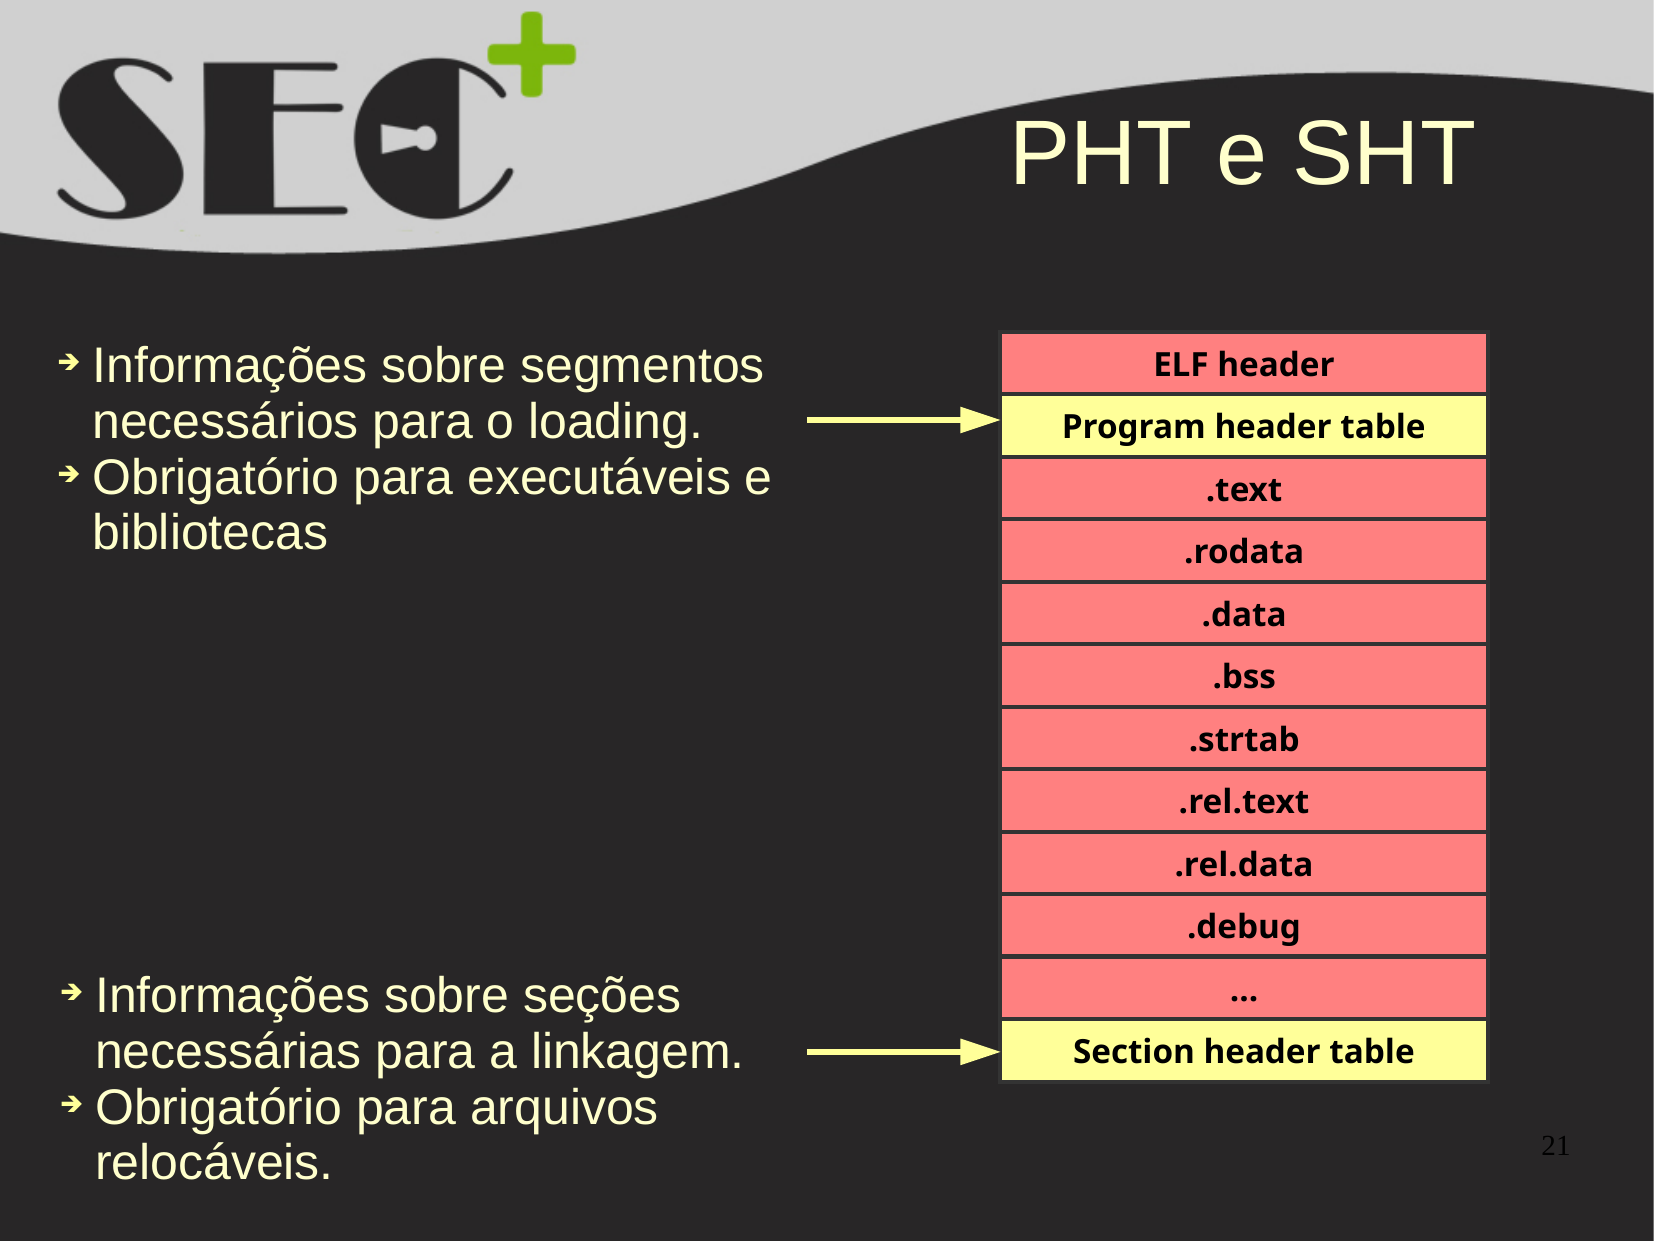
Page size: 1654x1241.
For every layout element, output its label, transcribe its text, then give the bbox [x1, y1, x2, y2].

text_box .text [1000, 456, 1488, 519]
text_box Program header table [1000, 394, 1488, 456]
text_box Section header table [1000, 1020, 1488, 1082]
text_box … [1000, 956, 1488, 1020]
title PHT e SHT [915, 49, 1571, 257]
text_box Informações sobre segmentos necessários para o loading. Obrigatório para executáveis e bibliotecas [42, 330, 808, 568]
text_box .rodata [1000, 519, 1488, 582]
text_box .data [1000, 582, 1488, 644]
text_box .strtab [1000, 706, 1488, 769]
text_box .debug [1000, 894, 1488, 956]
text_box .bss [1000, 644, 1488, 706]
text_box .rel.text [1000, 769, 1488, 831]
text_box .rel.data [1000, 831, 1488, 894]
picture [0, 0, 1654, 1241]
text_box Informações sobre seções necessárias para a linkagem. Obrigatório para arquivos relocáveis. [45, 960, 781, 1198]
text_box ELF header [1000, 331, 1488, 394]
